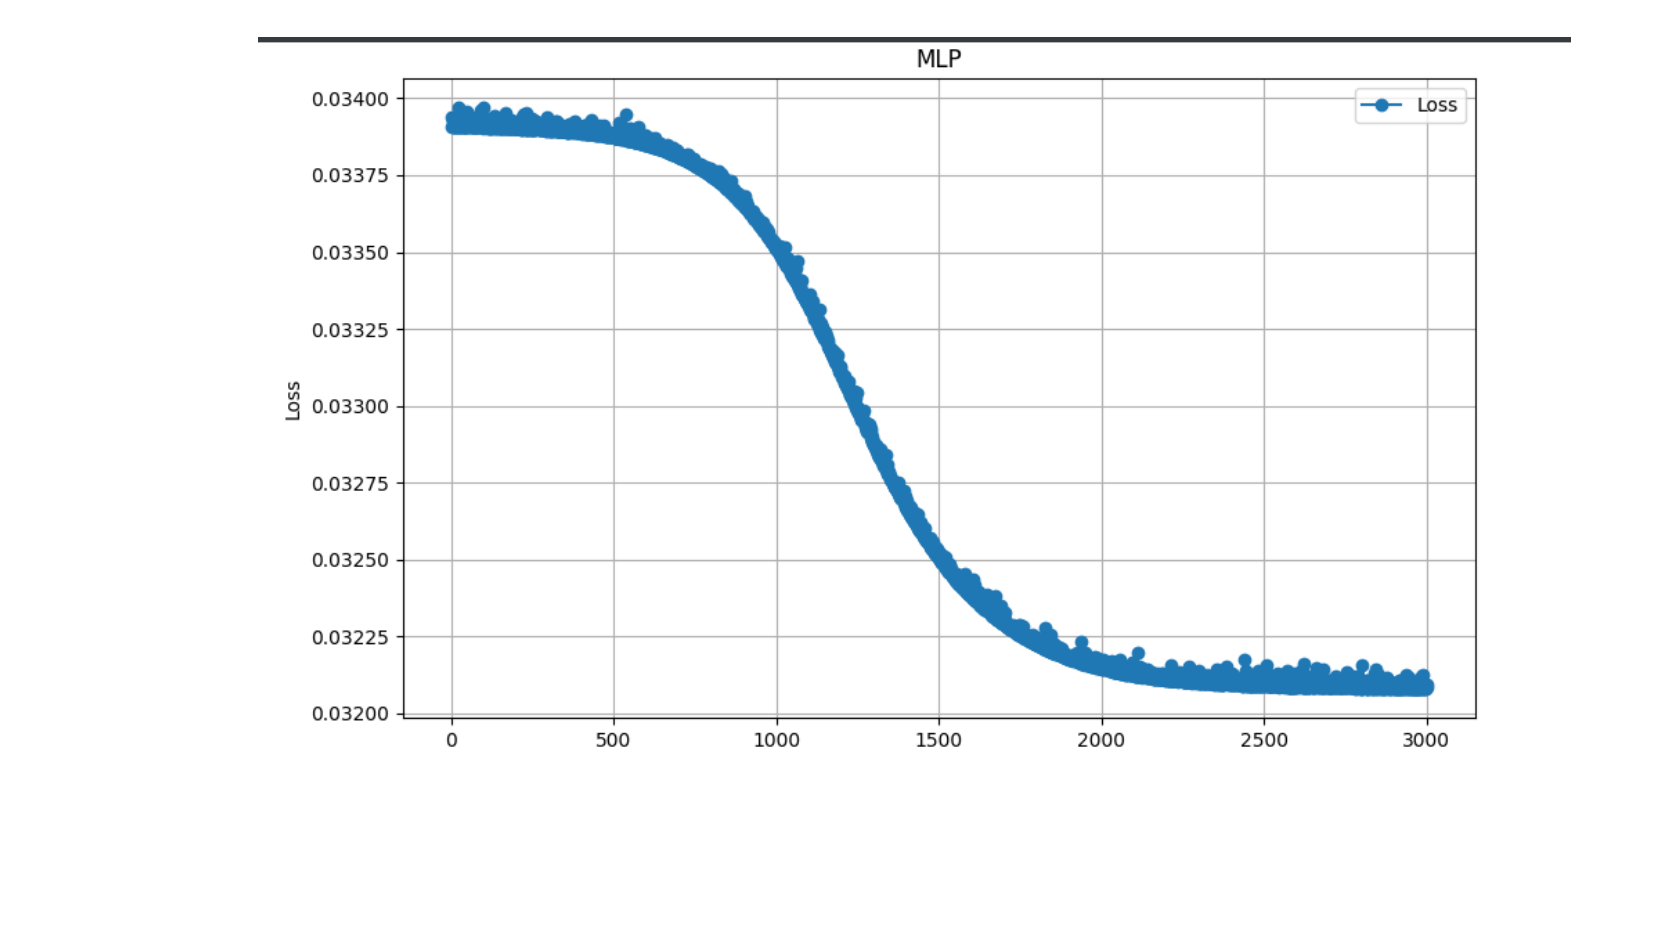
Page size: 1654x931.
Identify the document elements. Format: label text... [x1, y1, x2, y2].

picture [258, 37, 1571, 759]
title MLP [82, 0, 1571, 156]
